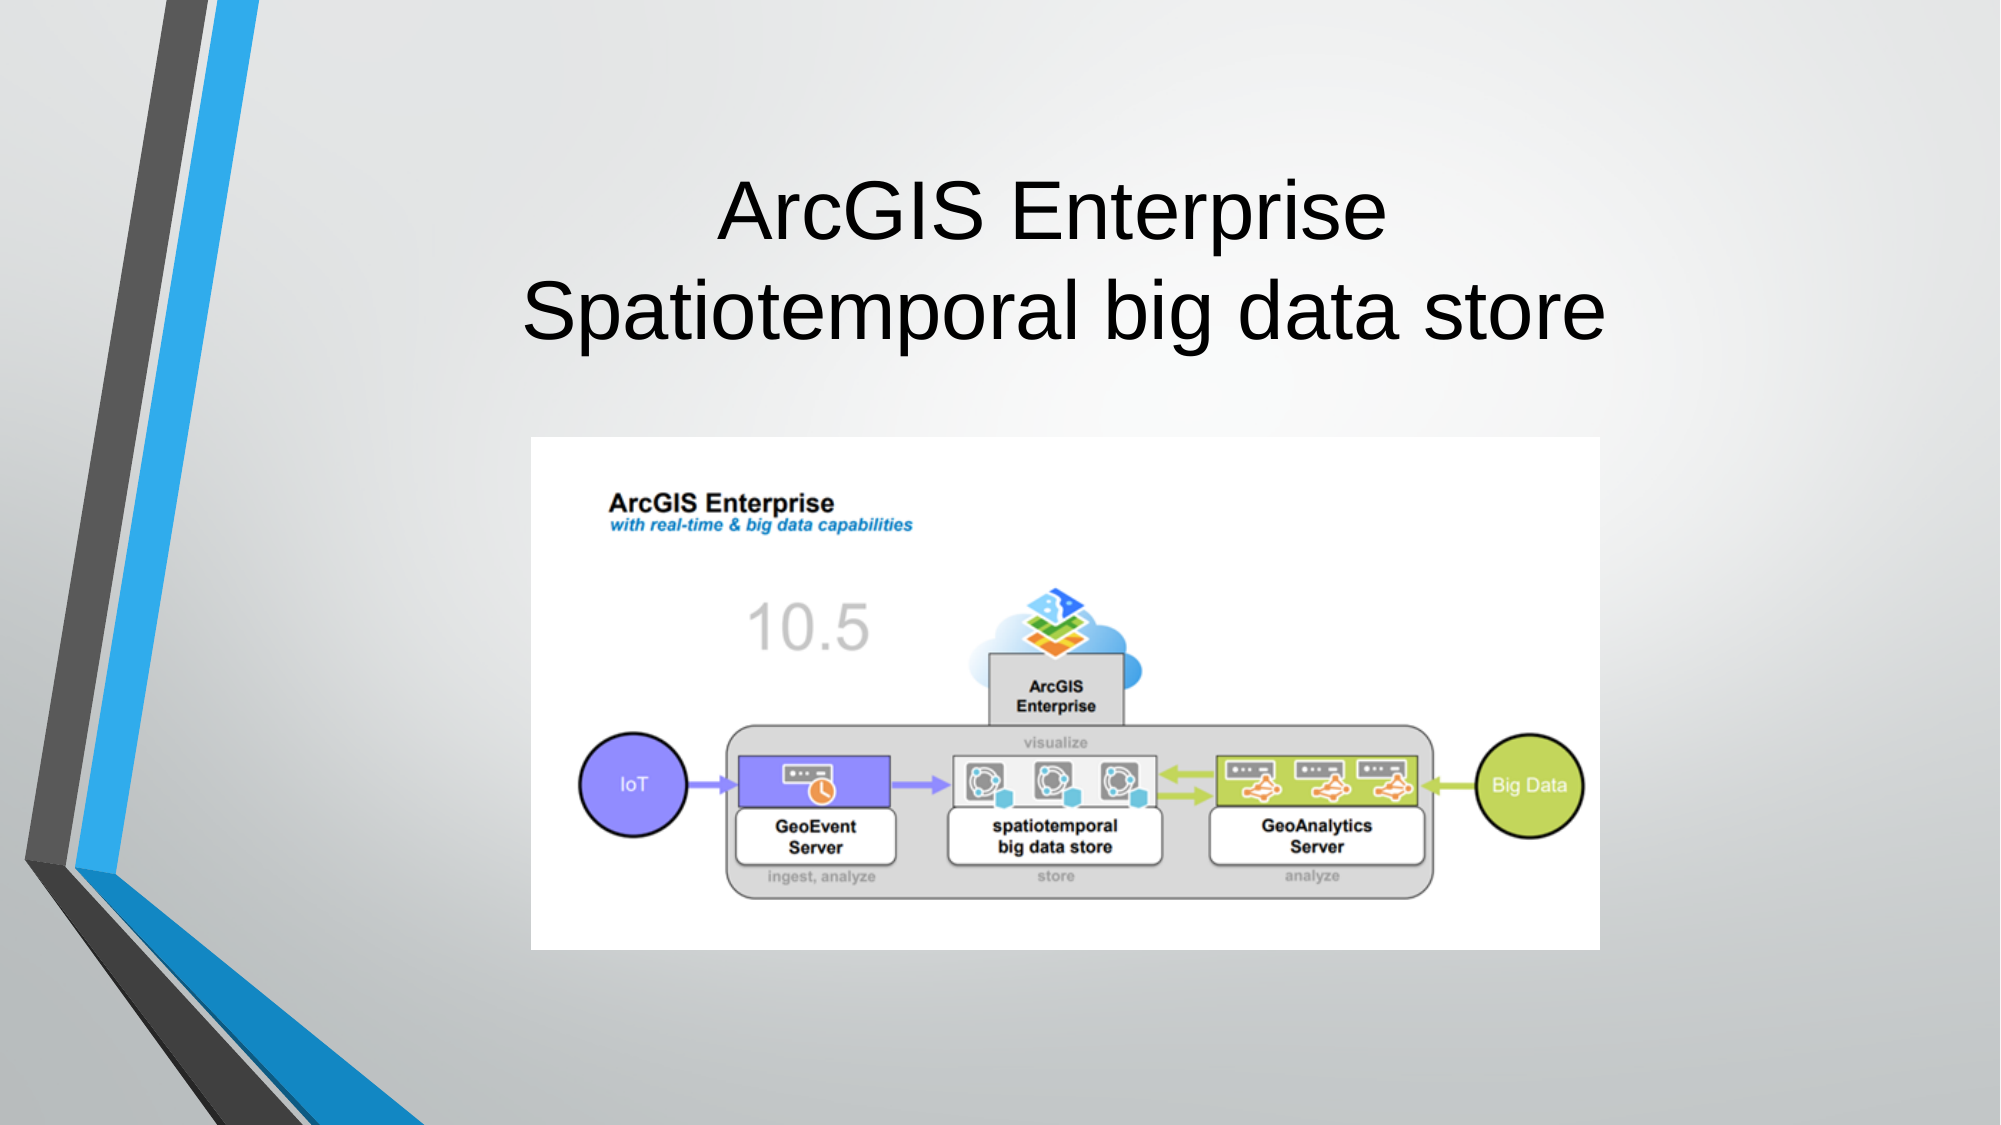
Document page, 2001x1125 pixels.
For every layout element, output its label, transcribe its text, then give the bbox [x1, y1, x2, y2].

title ArcGIS Enterprise Spatiotemporal big data store [243, 112, 1887, 400]
picture [531, 437, 1600, 950]
